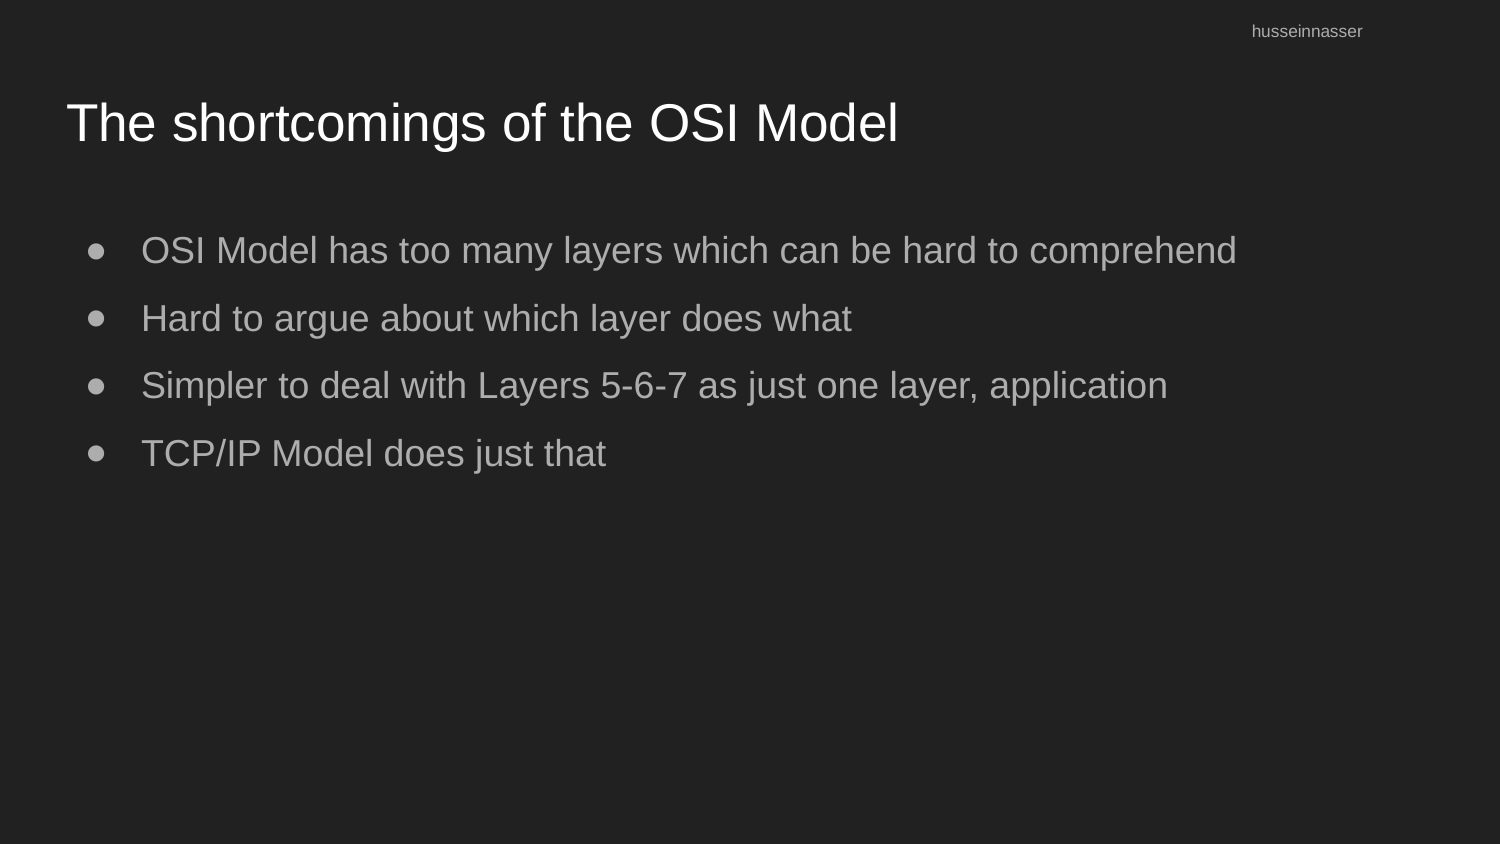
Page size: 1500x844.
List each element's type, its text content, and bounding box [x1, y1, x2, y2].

list OSI Model has too many layers which can be hard to comprehend Hard to argue about which layer does what Simpler to deal with Layers 5-6-7 as just one layer, application TCP/IP Model does just that [51, 189, 1449, 750]
subtitle husseinnasser [1236, 11, 1492, 53]
title The shortcomings of the OSI Model [51, 72, 1449, 167]
